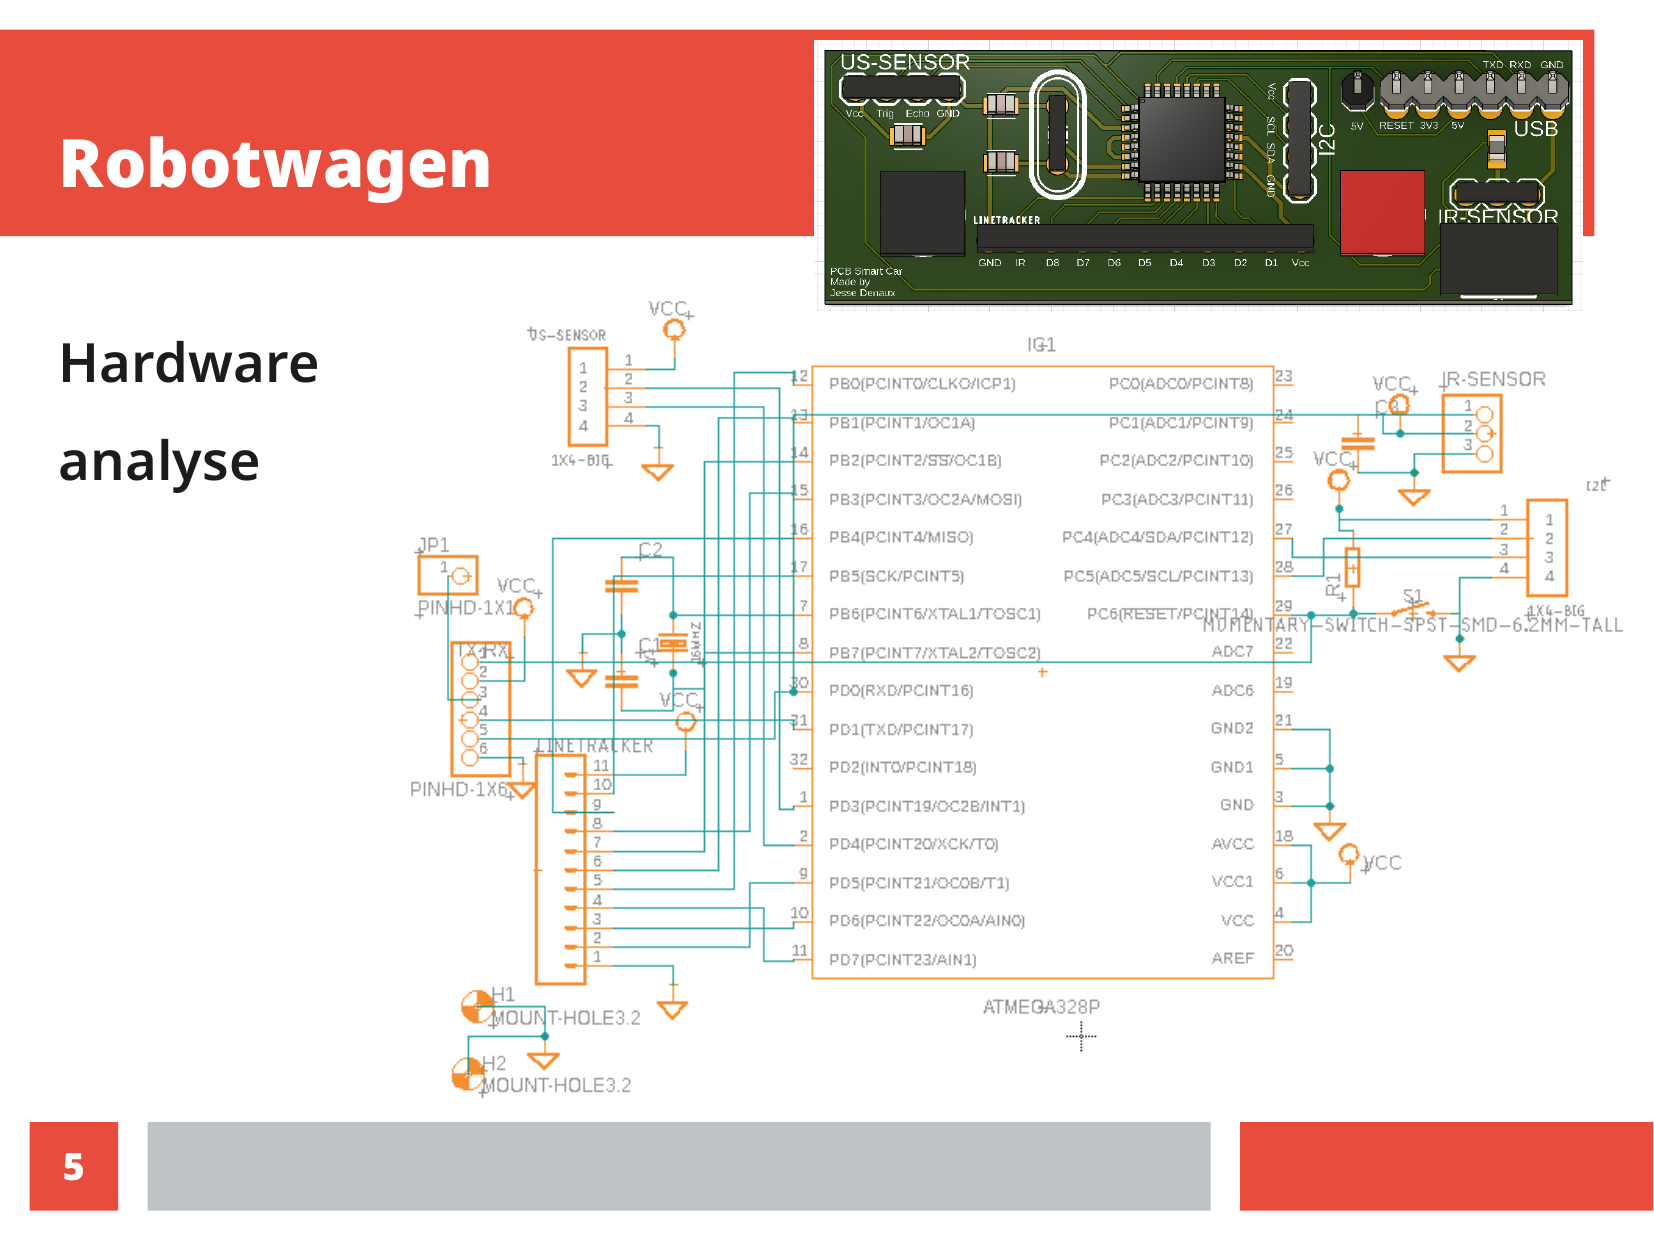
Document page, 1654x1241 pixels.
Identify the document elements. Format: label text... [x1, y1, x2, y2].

title Robotwagen [1583, 59, 1595, 207]
title Robotwagen [59, 59, 814, 207]
list Hardware analyse [59, 324, 360, 1093]
picture [360, 40, 1639, 1122]
